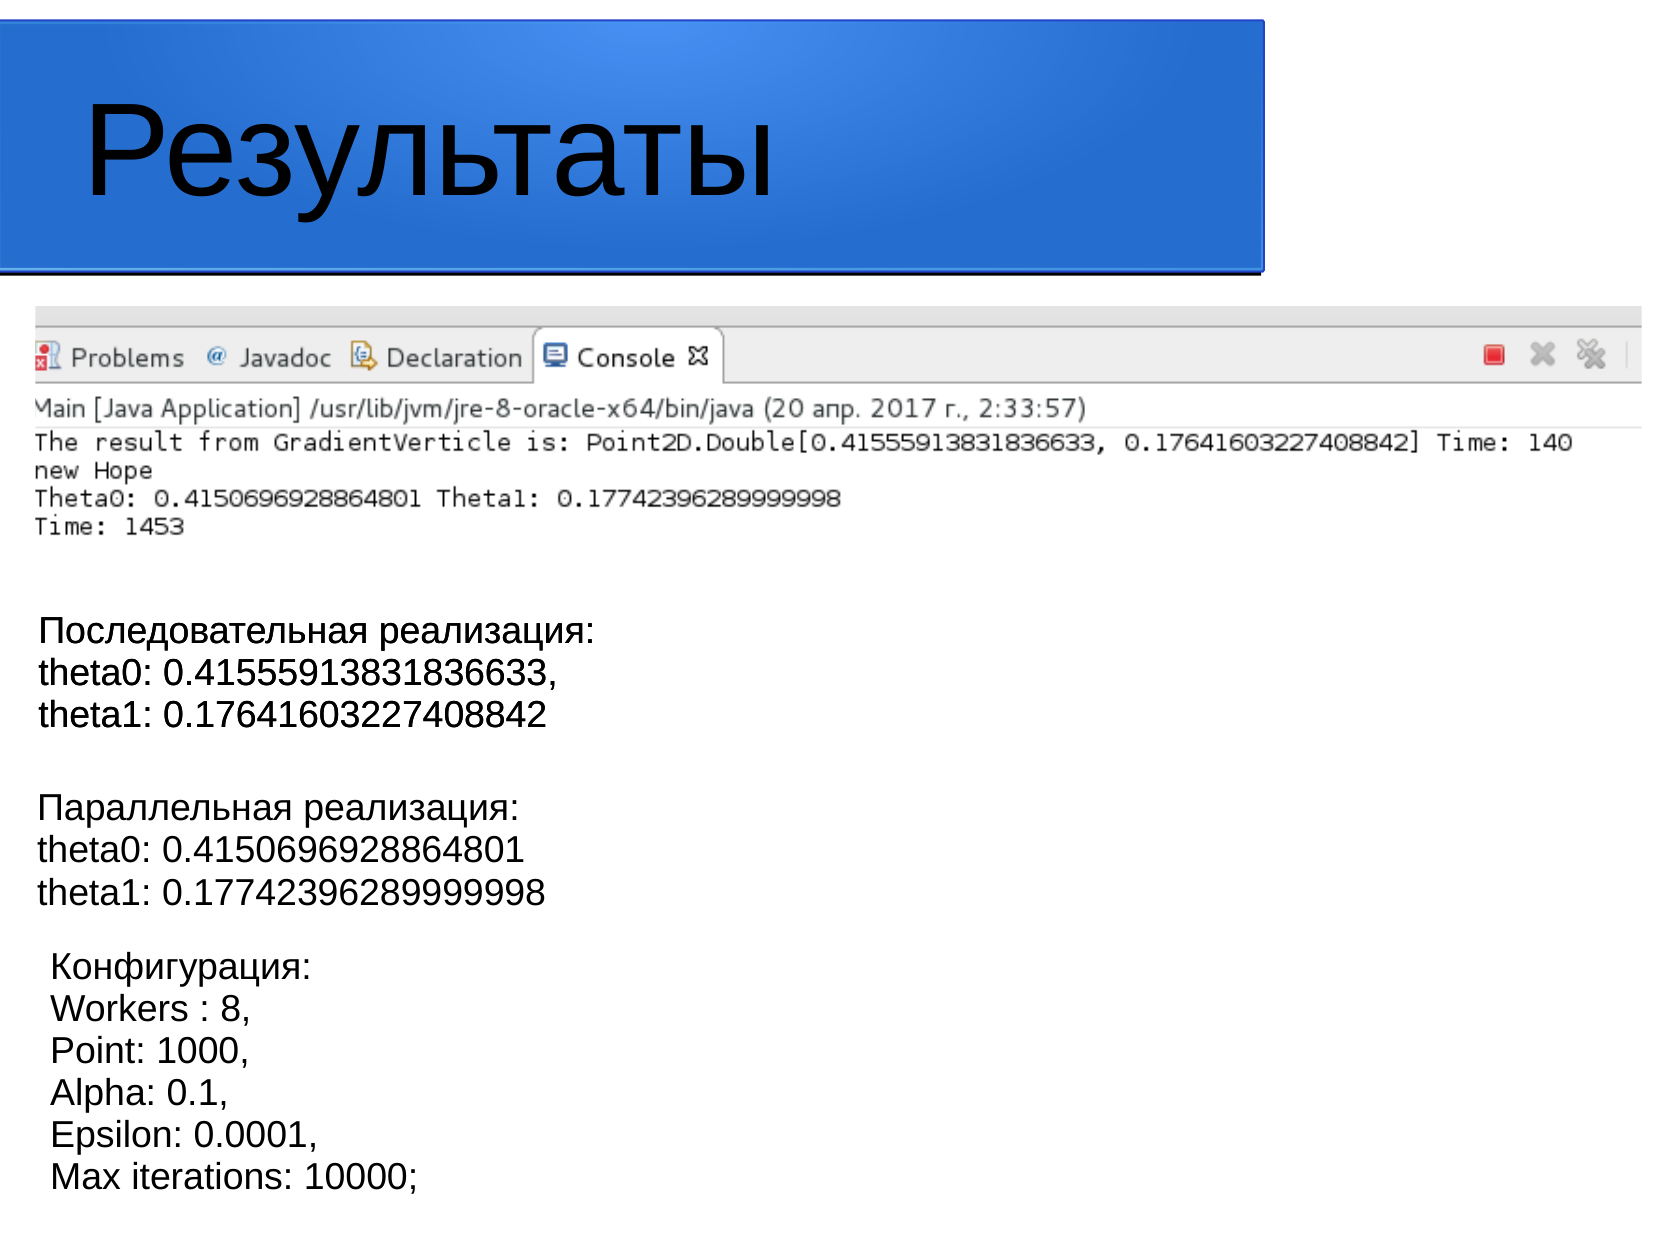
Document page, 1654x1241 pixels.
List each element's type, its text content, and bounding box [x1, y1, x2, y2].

picture [35, 306, 1642, 626]
title Результаты [82, 47, 1235, 252]
text_box Конфигурация: Workers : 8, Point: 1000, Alpha: 0.1, Epsilon: 0.0001, Max iterations: 10000; [35, 937, 591, 1205]
text_box Параллельная реализация: theta0: 0.4150696928864801 theta1: 0.17742396289999998 [22, 779, 672, 963]
text_box Последовательная реализация: theta0: 0.41555913831836633, theta1: 0.17641603227408842 [23, 602, 674, 744]
